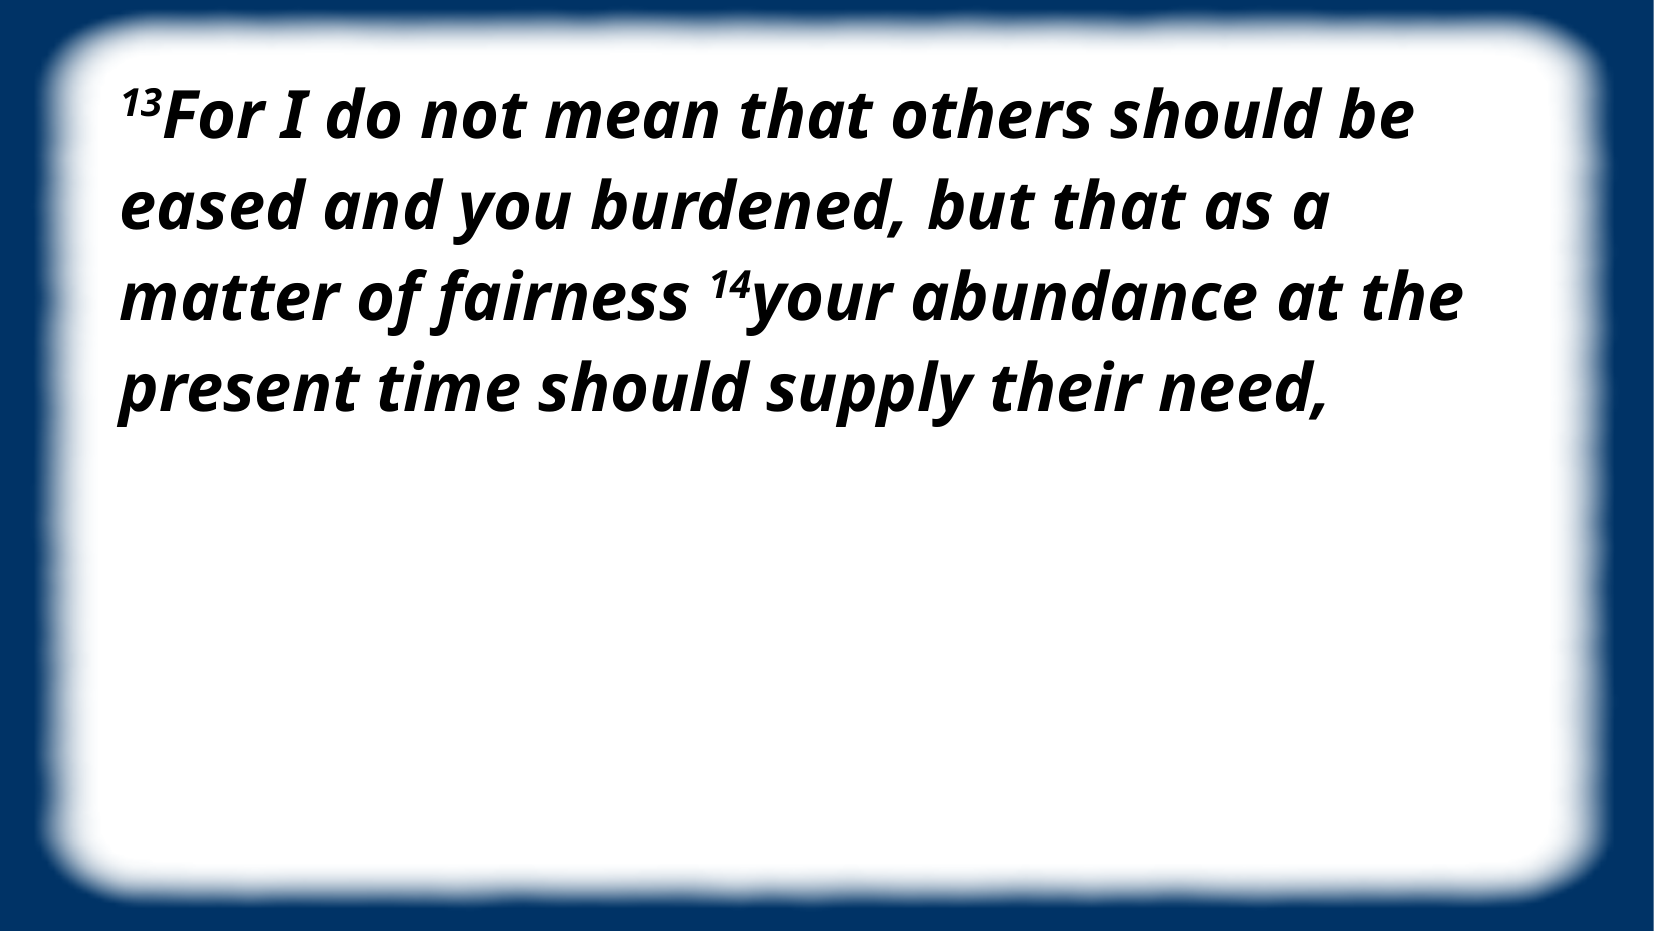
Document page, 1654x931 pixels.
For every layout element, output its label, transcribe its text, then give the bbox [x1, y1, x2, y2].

text_box 13For I do not mean that others should be eased and you burdened, but that as a matter of fairness 14your abundance at the present time should supply their need, [105, 60, 1546, 451]
picture [0, 0, 1654, 931]
